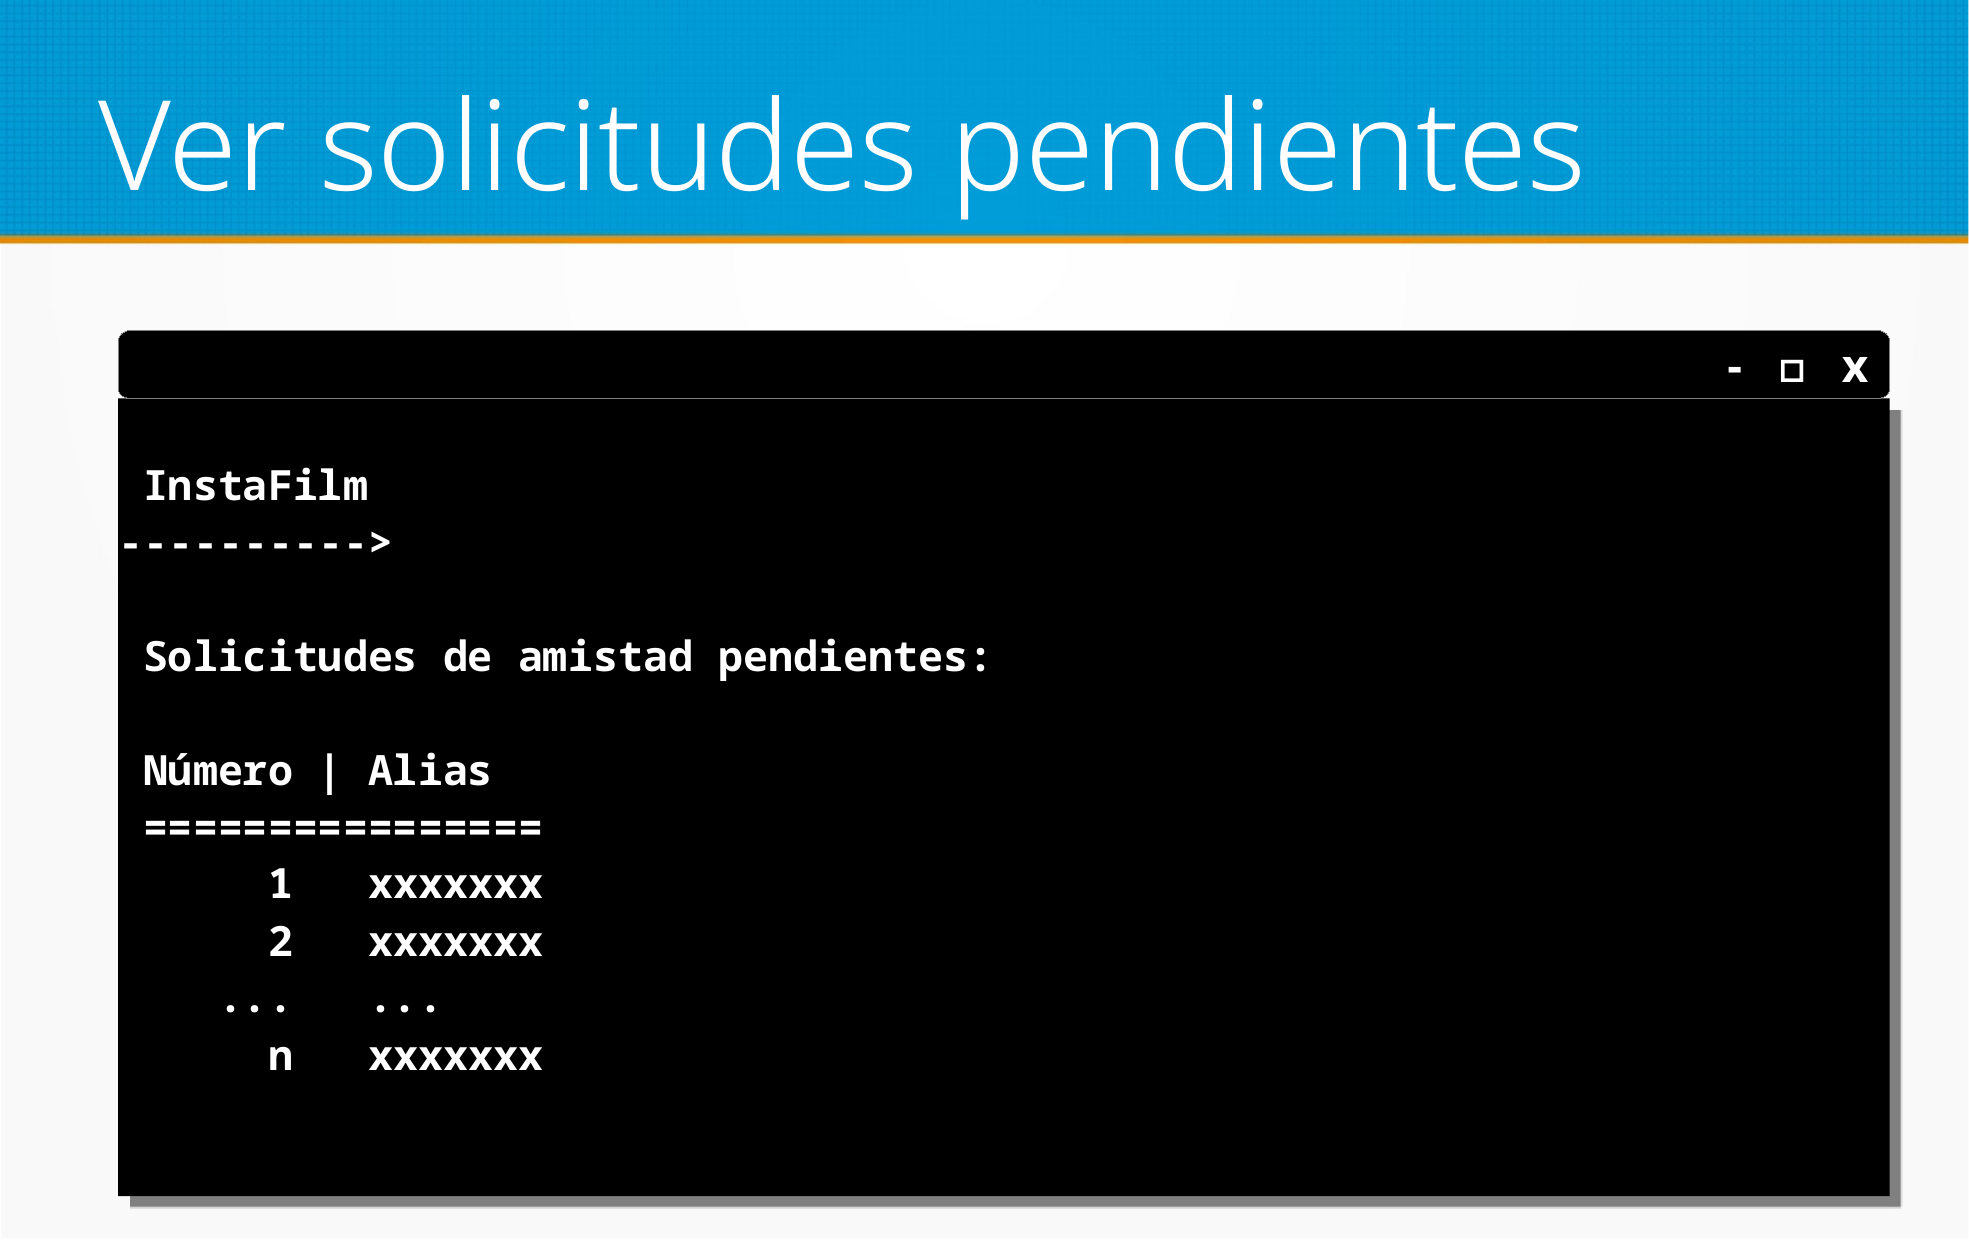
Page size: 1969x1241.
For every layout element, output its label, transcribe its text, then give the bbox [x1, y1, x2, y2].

picture [0, 233, 1969, 1241]
text_box - □ x [118, 330, 1890, 399]
text_box InstaFilm ----------> Solicitudes de amistad pendientes: Número | Alias ================ 1 xxxxxxx 2 xxxxxxx ... ... n xxxxxxx [118, 398, 1890, 1123]
title Ver solicitudes pendientes [98, 19, 1870, 227]
